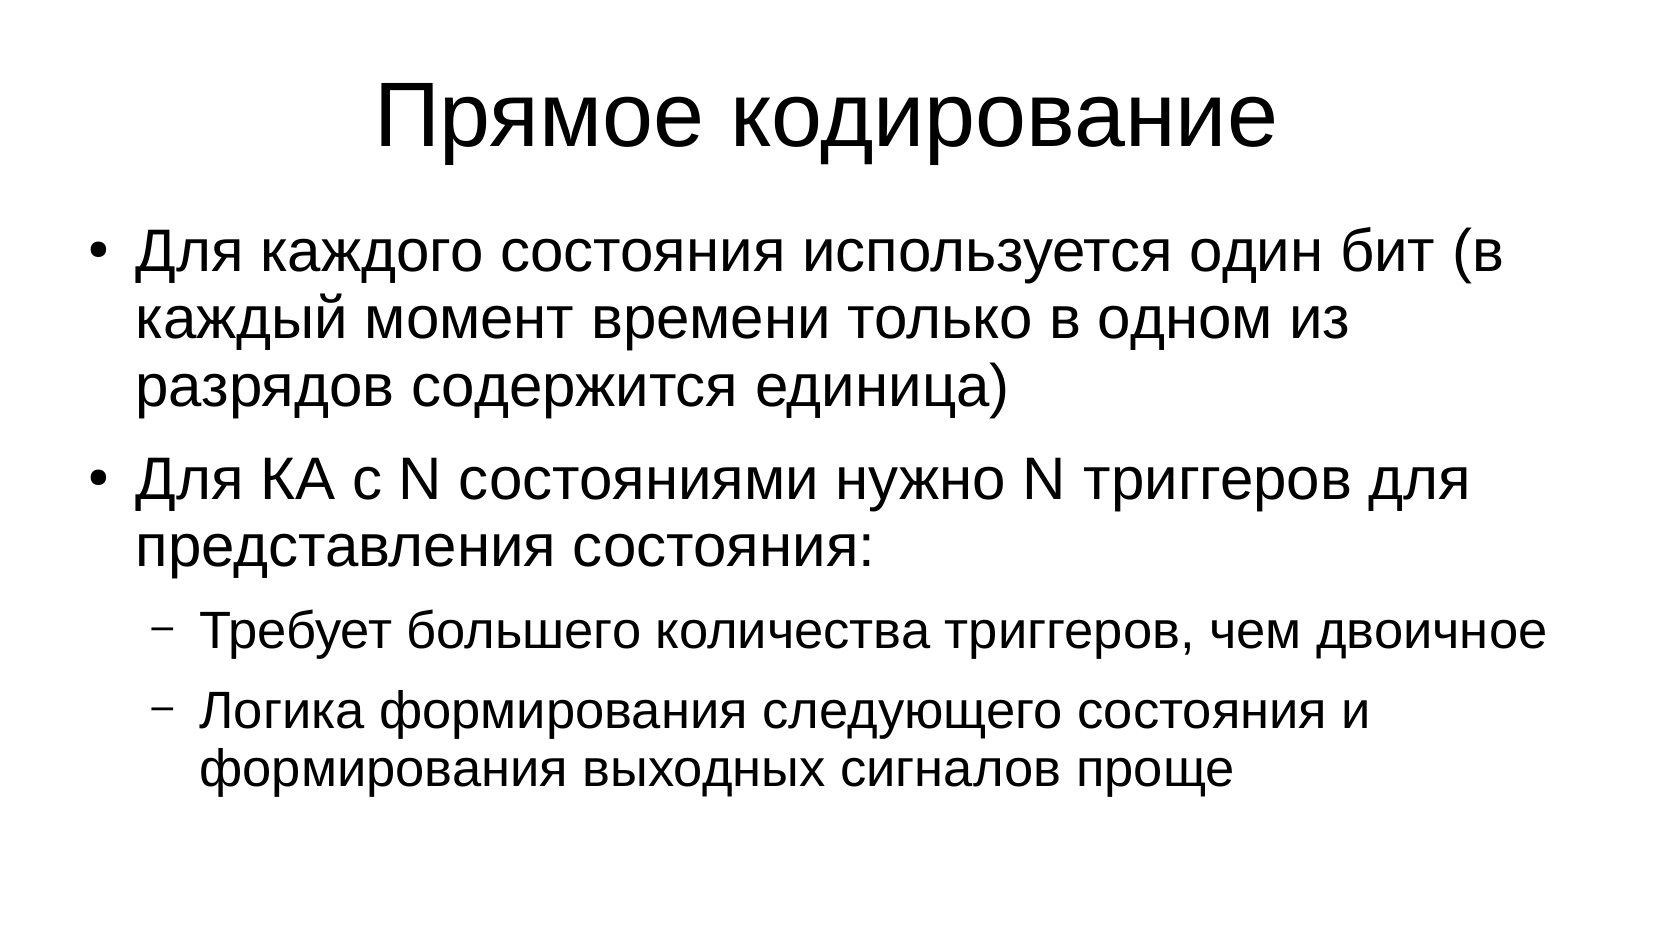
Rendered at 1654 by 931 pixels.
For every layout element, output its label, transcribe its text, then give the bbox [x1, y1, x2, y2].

list Для каждого состояния используется один бит (в каждый момент времени только в одном из разрядов содержится единица) Для КА с N состояниями нужно N триггеров для представления состояния: Требует большего количества триггеров, чем двоичное Логика формирования следующего состояния и формирования выходных сигналов проще [71, 217, 1561, 841]
title Прямое кодирование [82, 37, 1571, 193]
